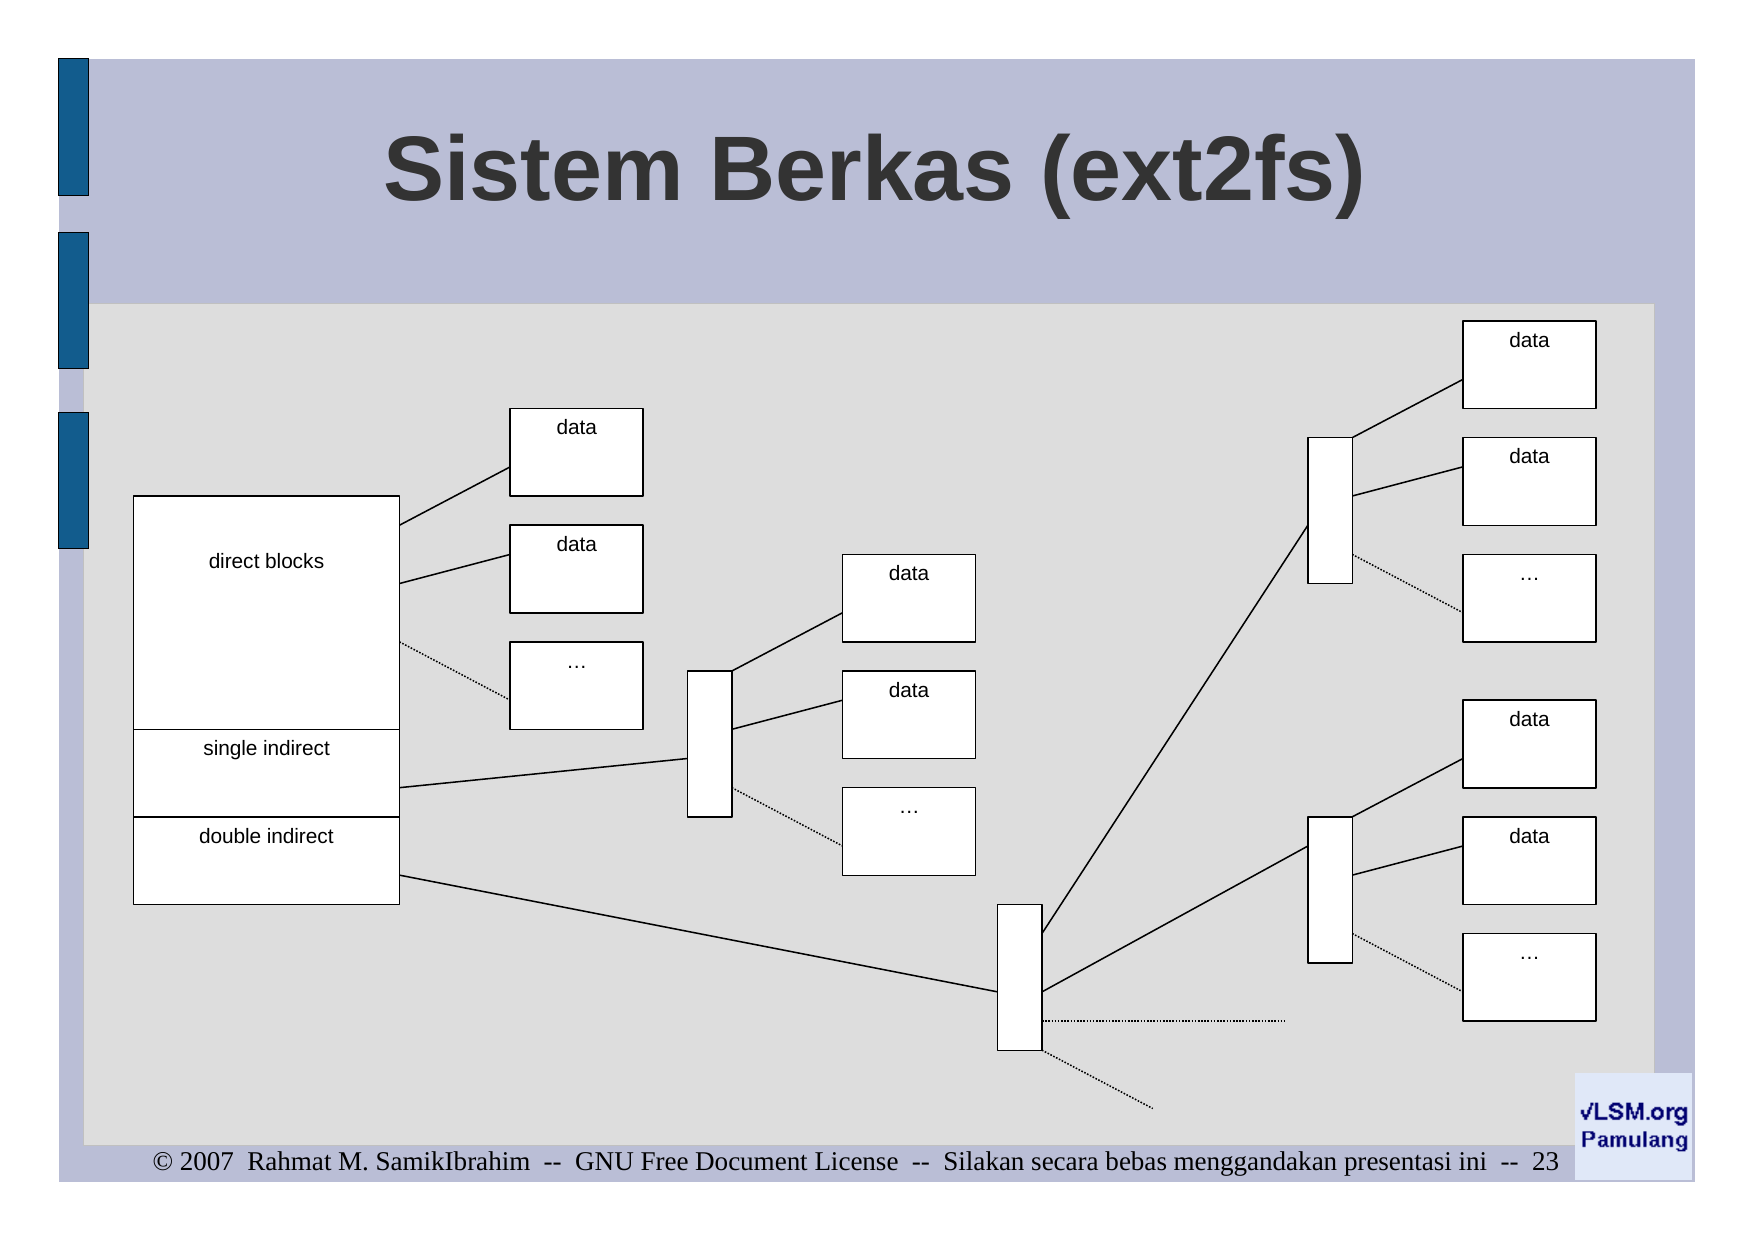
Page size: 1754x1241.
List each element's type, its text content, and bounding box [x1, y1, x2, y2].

text_box … [1462, 933, 1597, 1022]
text_box data [1462, 321, 1597, 409]
text_box data [510, 525, 644, 613]
text_box data [1462, 437, 1597, 526]
text_box direct blocks [133, 496, 400, 729]
text_box data [842, 554, 976, 642]
text_box double indirect [133, 816, 400, 905]
text_box [1307, 816, 1353, 963]
text_box [687, 671, 732, 817]
text_box [997, 904, 1043, 1051]
text_box data [510, 408, 644, 497]
text_box … [510, 641, 644, 730]
picture [1575, 1073, 1692, 1180]
text_box data [842, 671, 976, 759]
text_box data [1462, 816, 1597, 905]
text_box single indirect [133, 729, 400, 816]
text_box [1307, 437, 1353, 584]
title Sistem Berkas (ext2fs) [95, 74, 1655, 263]
text_box … [1462, 554, 1597, 642]
text_box data [1462, 700, 1597, 788]
text_box … [842, 787, 976, 876]
